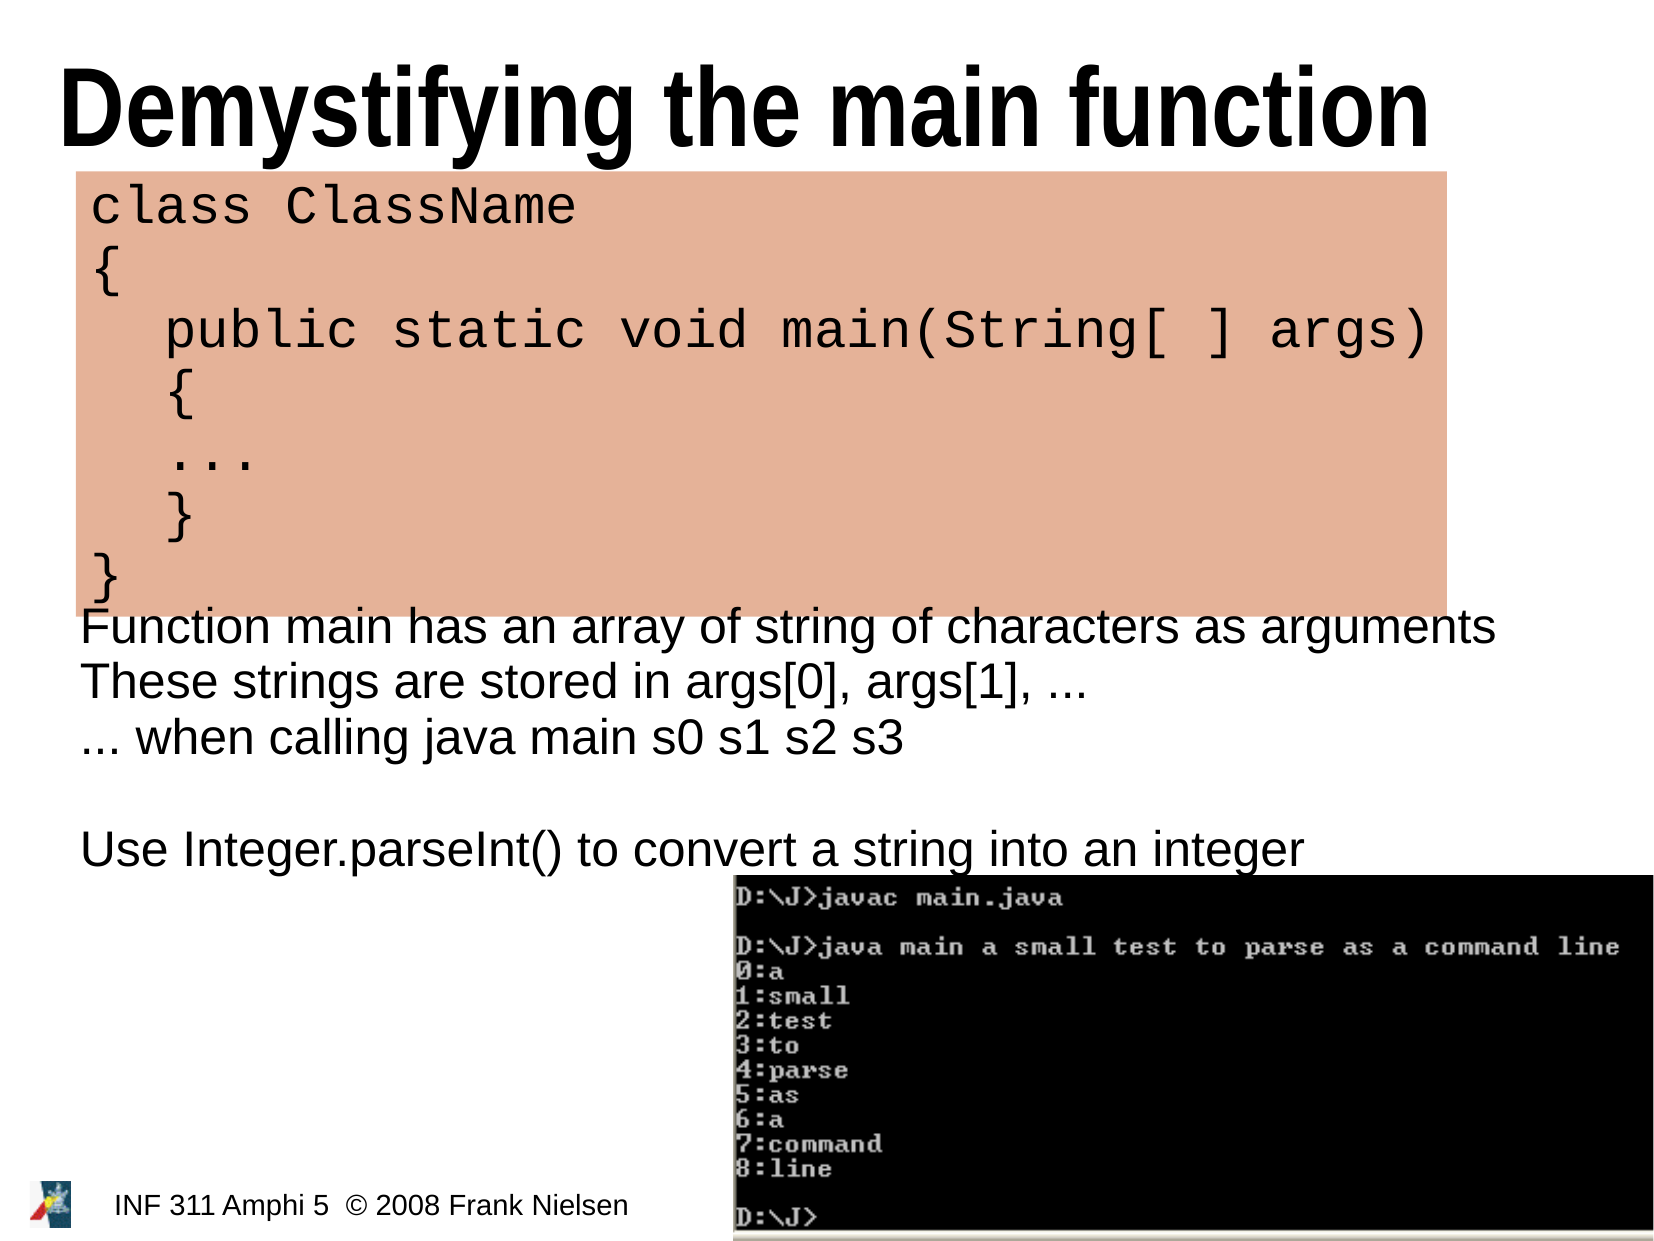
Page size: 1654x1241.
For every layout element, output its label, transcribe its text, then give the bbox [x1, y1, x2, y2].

picture [733, 875, 1654, 1241]
text_box Function main has an array of string of characters as arguments These strings are stored in args[0], args[1], ... ... when calling java main s0 s1 s2 s3 Use Integer.parseInt() to convert a string into an integer [64, 590, 1513, 885]
picture [29, 1181, 71, 1228]
text_box Demystifying the main function [43, 33, 1447, 178]
text_box class ClassName { public static void main(String[ ] args) { ... } } [75, 171, 1447, 590]
